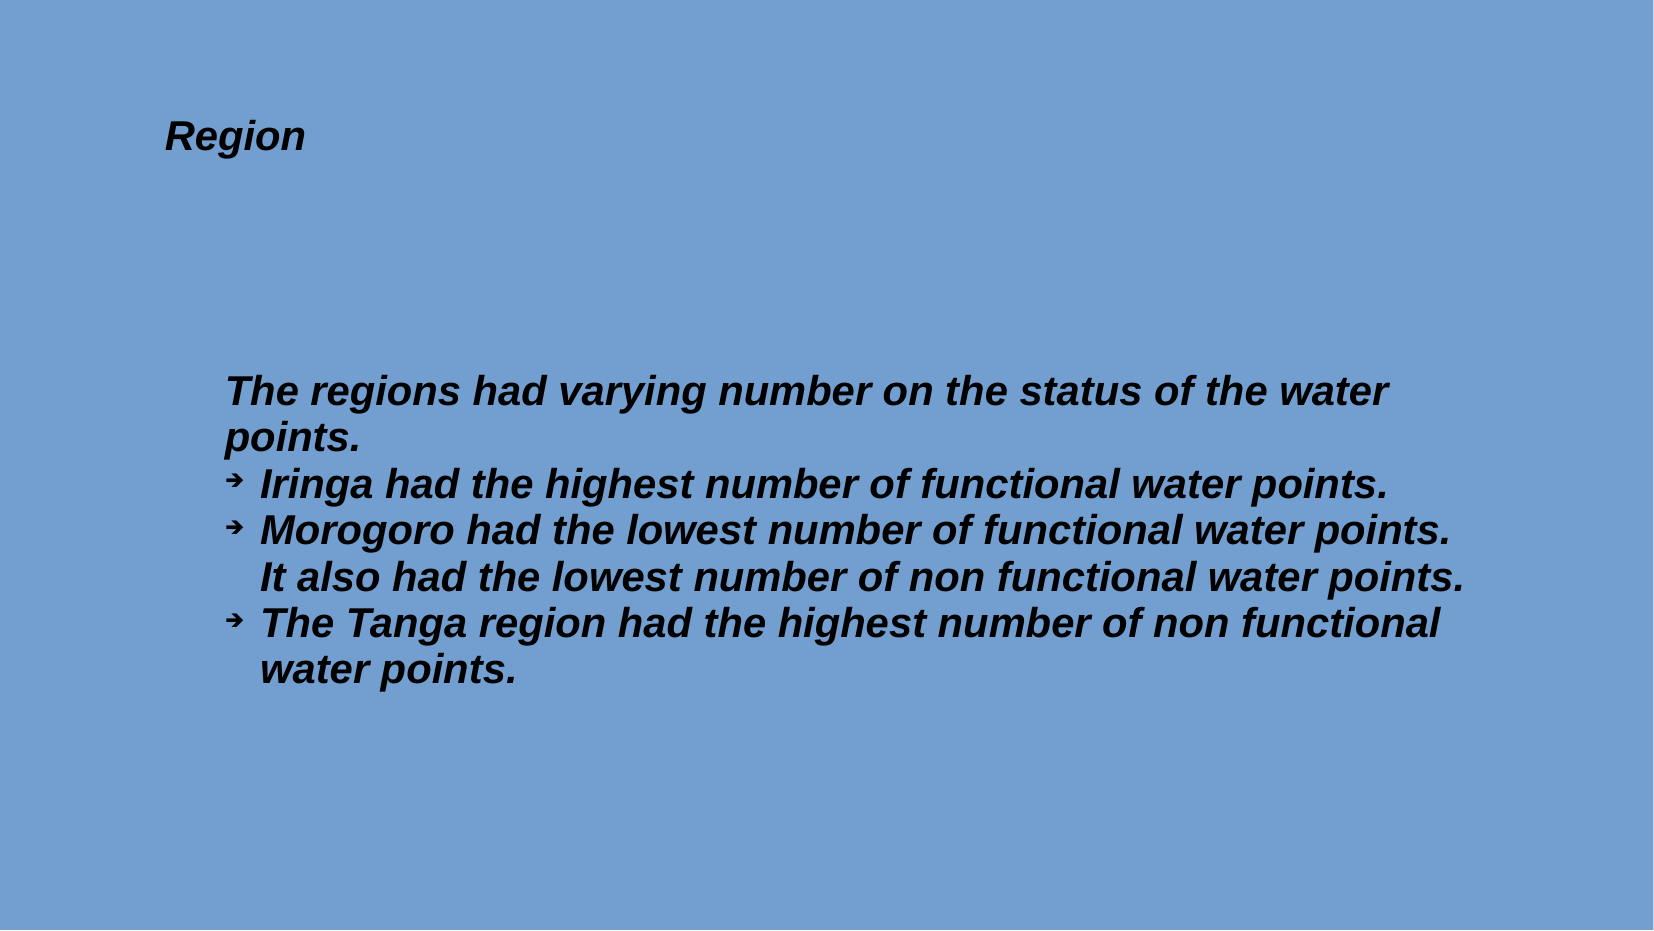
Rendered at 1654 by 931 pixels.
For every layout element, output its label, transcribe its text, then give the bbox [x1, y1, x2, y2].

text_box The regions had varying number on the status of the water points. Iringa had the highest number of functional water points. Morogoro had the lowest number of functional water points. It also had the lowest number of non functional water points. The Tanga region had the highest number of non functional water points. [210, 360, 1501, 721]
text_box Region [150, 105, 481, 167]
